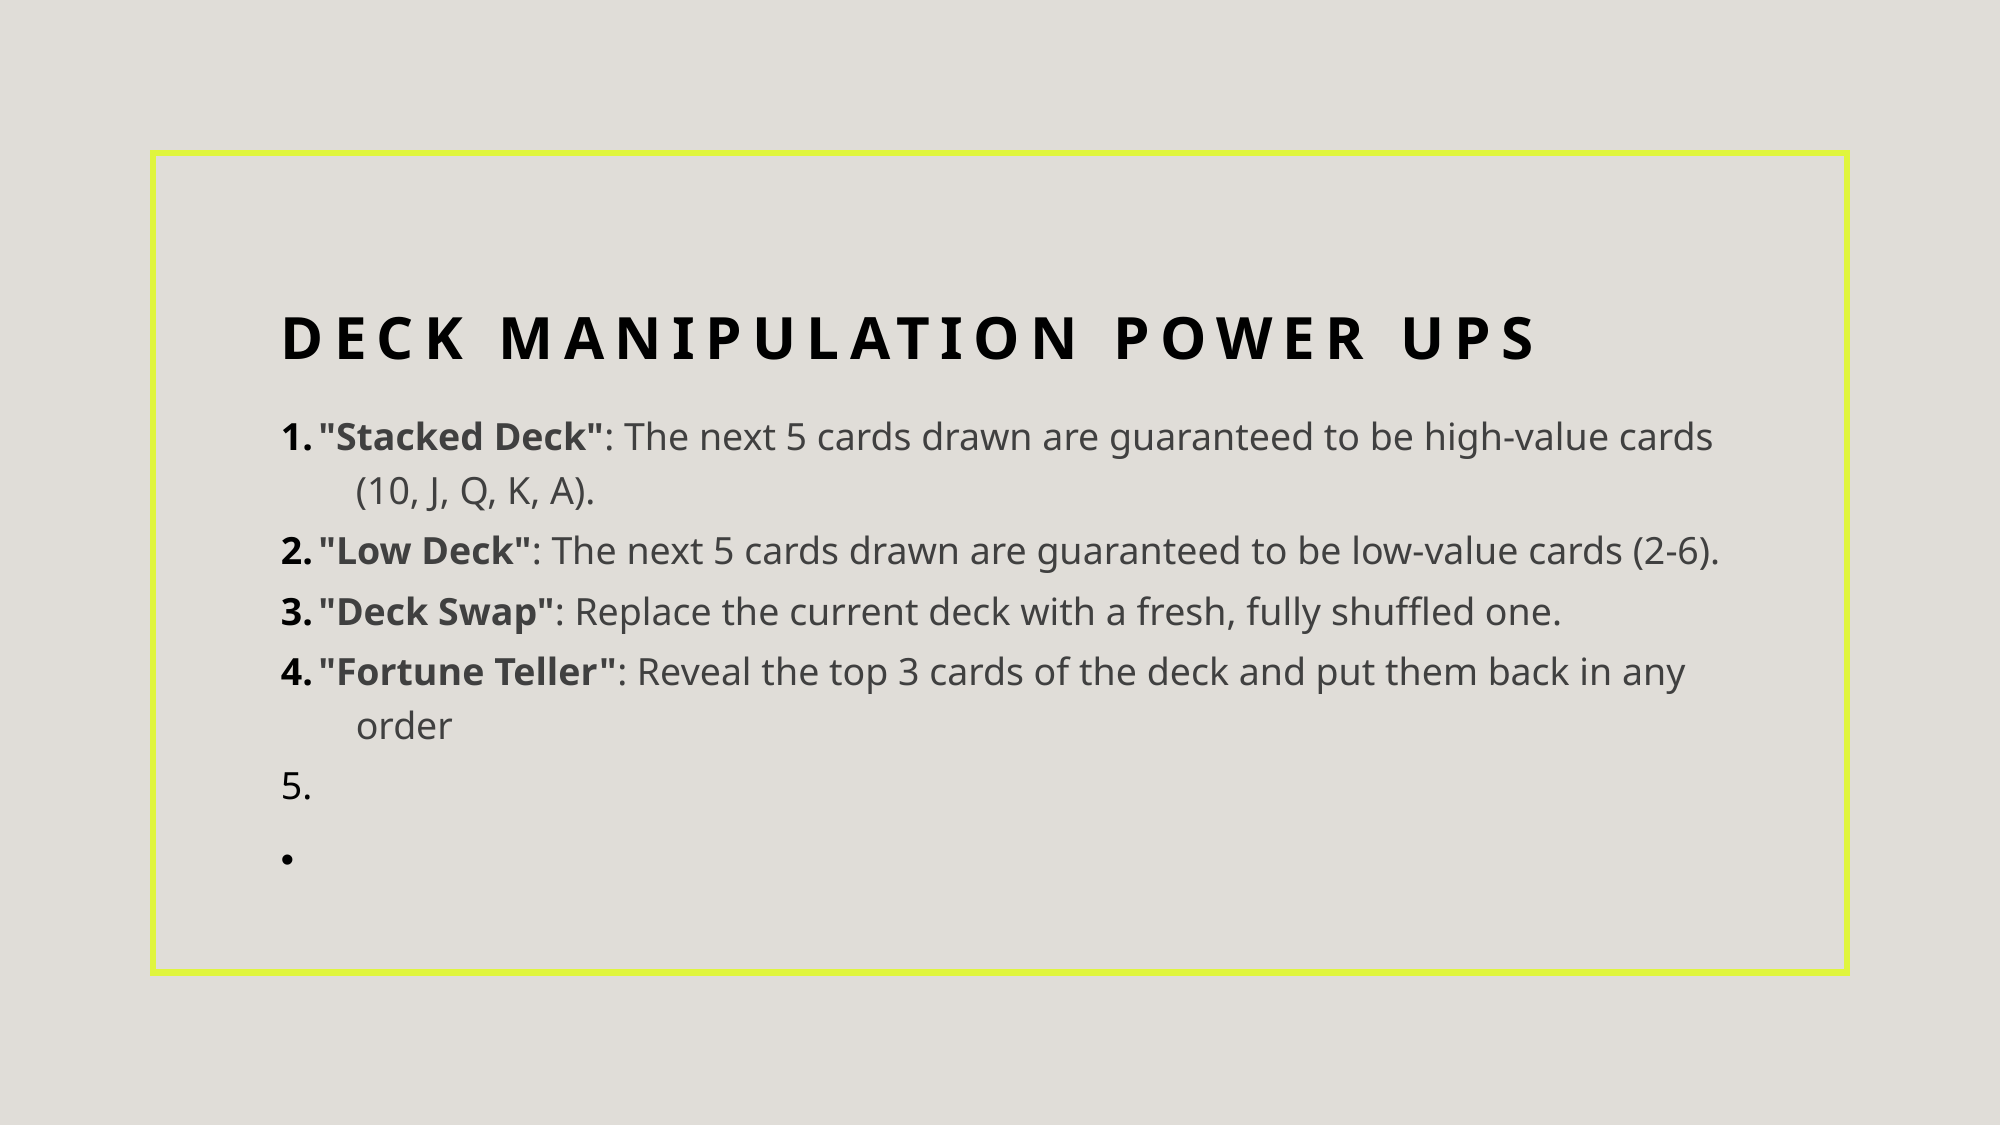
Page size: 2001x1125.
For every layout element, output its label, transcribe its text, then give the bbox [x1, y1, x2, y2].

title Deck Manipulation power ups [265, 202, 1739, 379]
list "Stacked Deck": The next 5 cards drawn are guaranteed to be high-value cards (10, J, Q, K, A). "Low Deck": The next 5 cards drawn are guaranteed to be low-value cards (2-6). "Deck Swap": Replace the current deck with a fresh, fully shuffled one. "Fortune Teller": Reveal the top 3 cards of the deck and put them back in any order [265, 396, 1739, 913]
